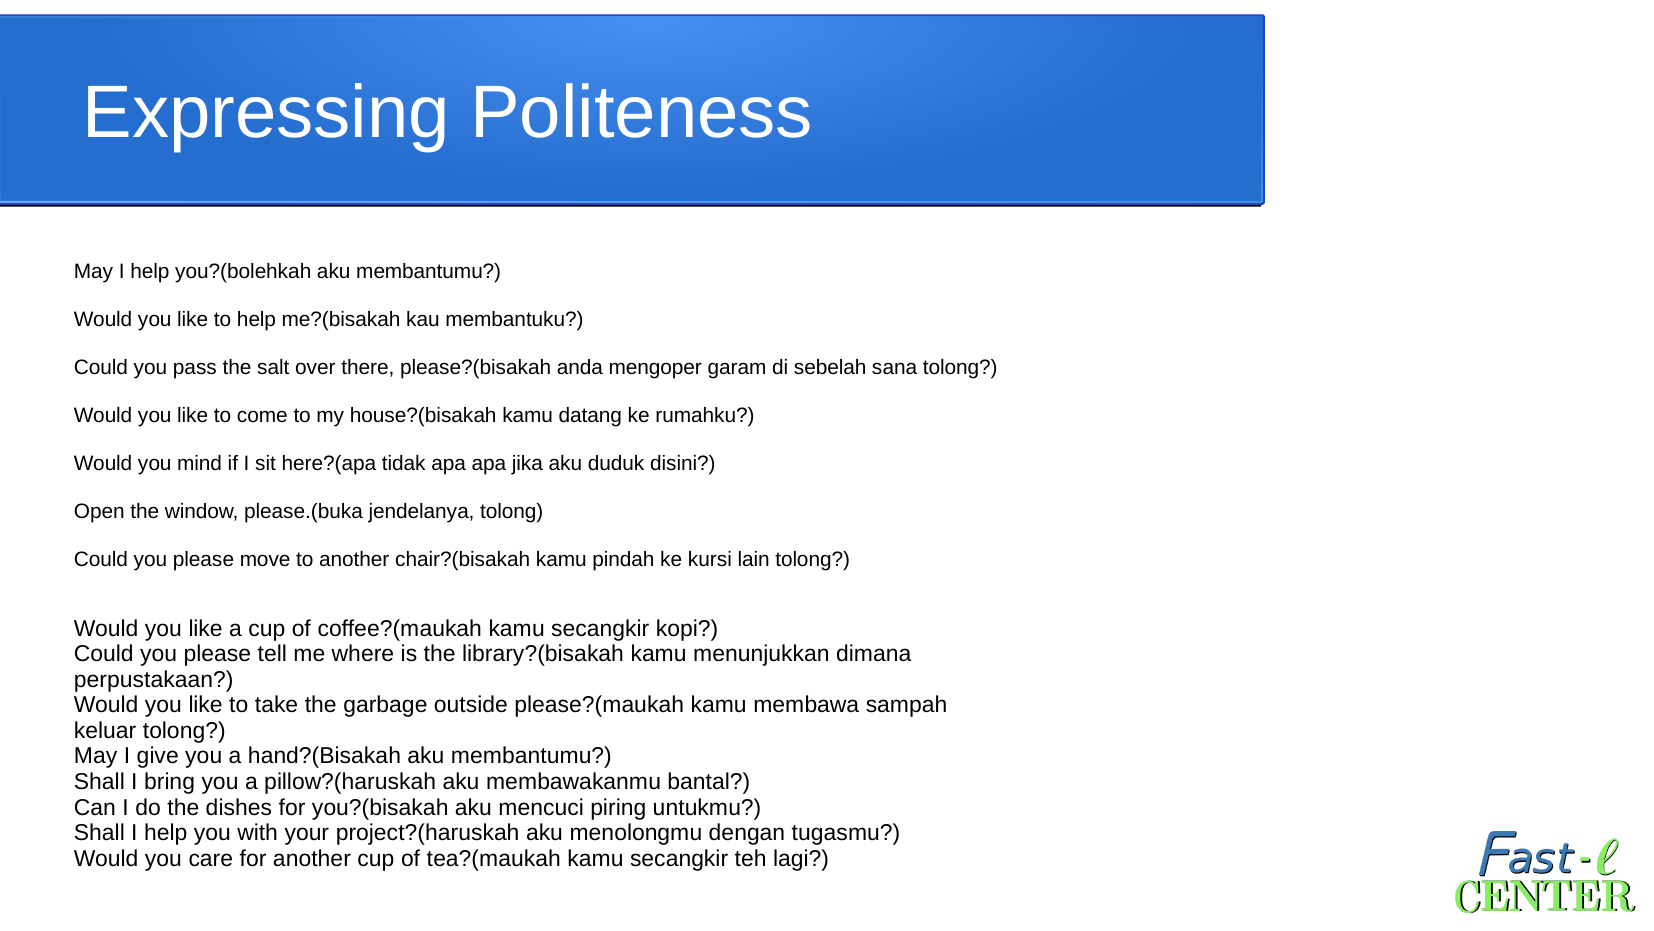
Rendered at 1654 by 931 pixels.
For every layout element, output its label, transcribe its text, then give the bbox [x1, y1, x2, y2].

picture [1455, 831, 1636, 916]
title Expressing Politeness [82, 35, 1235, 189]
text_box May I help you?(bolehkah aku membantumu?) Would you like to help me?(bisakah kau membantuku?) Could you pass the salt over there, please?(bisakah anda mengoper garam di sebelah sana tolong?) Would you like to come to my house?(bisakah kamu datang ke rumahku?) Would you mind if I sit here?(apa tidak apa apa jika aku duduk disini?) Open the window, please.(buka jendelanya, tolong) Could you please move to another chair?(bisakah kamu pindah ke kursi lain tolong?) [59, 252, 1019, 608]
text_box Would you like a cup of coffee?(maukah kamu secangkir kopi?) Could you please tell me where is the library?(bisakah kamu menunjukkan dimana perpustakaan?) Would you like to take the garbage outside please?(maukah kamu membawa sampah keluar tolong?) May I give you a hand?(Bisakah aku membantumu?) Shall I bring you a pillow?(haruskah aku membawakanmu bantal?) Can I do the dishes for you?(bisakah aku mencuci piring untukmu?) Shall I help you with your project?(haruskah aku menolongmu dengan tugasmu?) Would you care for another cup of tea?(maukah kamu secangkir teh lagi?) [59, 608, 1019, 904]
